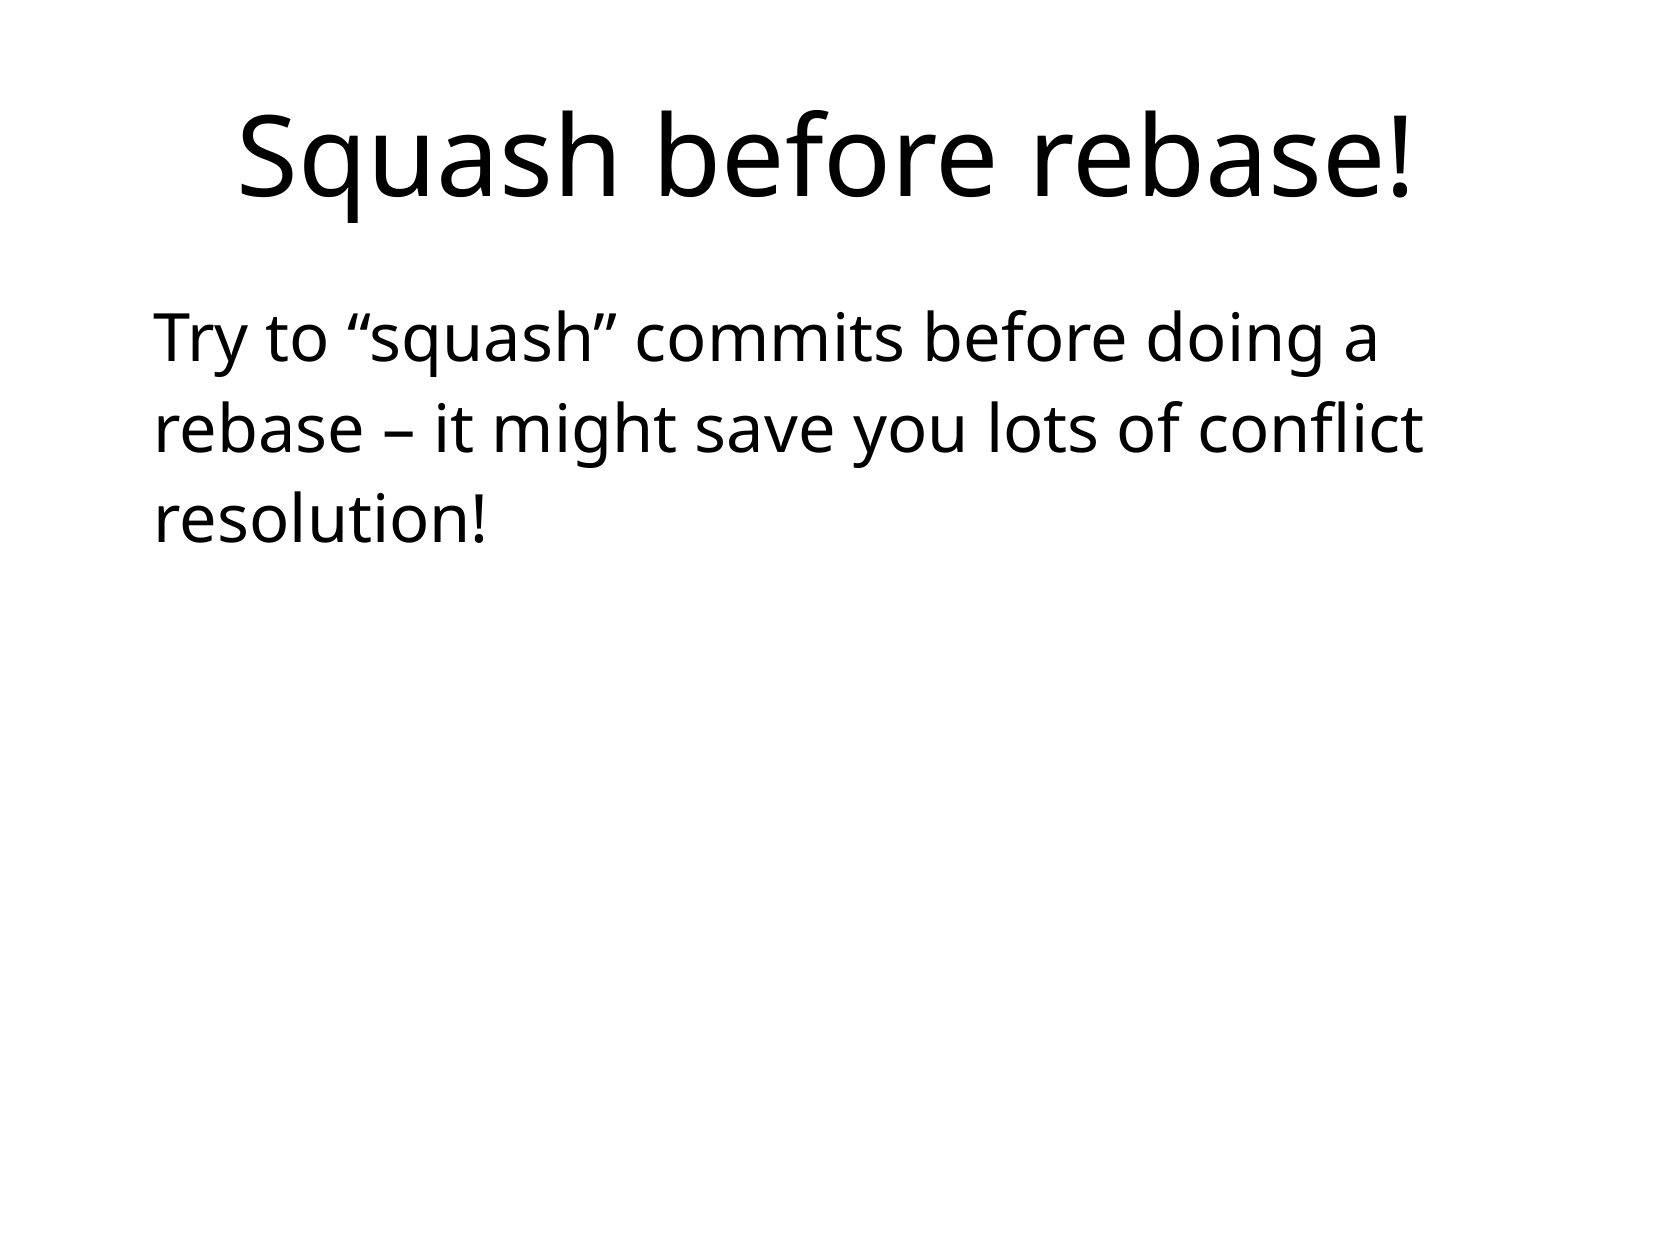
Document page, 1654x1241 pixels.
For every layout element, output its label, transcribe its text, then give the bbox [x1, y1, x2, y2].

list Try to “squash” commits before doing a rebase – it might save you lots of conflict resolution! [82, 290, 1571, 1010]
title Squash before rebase! [82, 49, 1571, 257]
